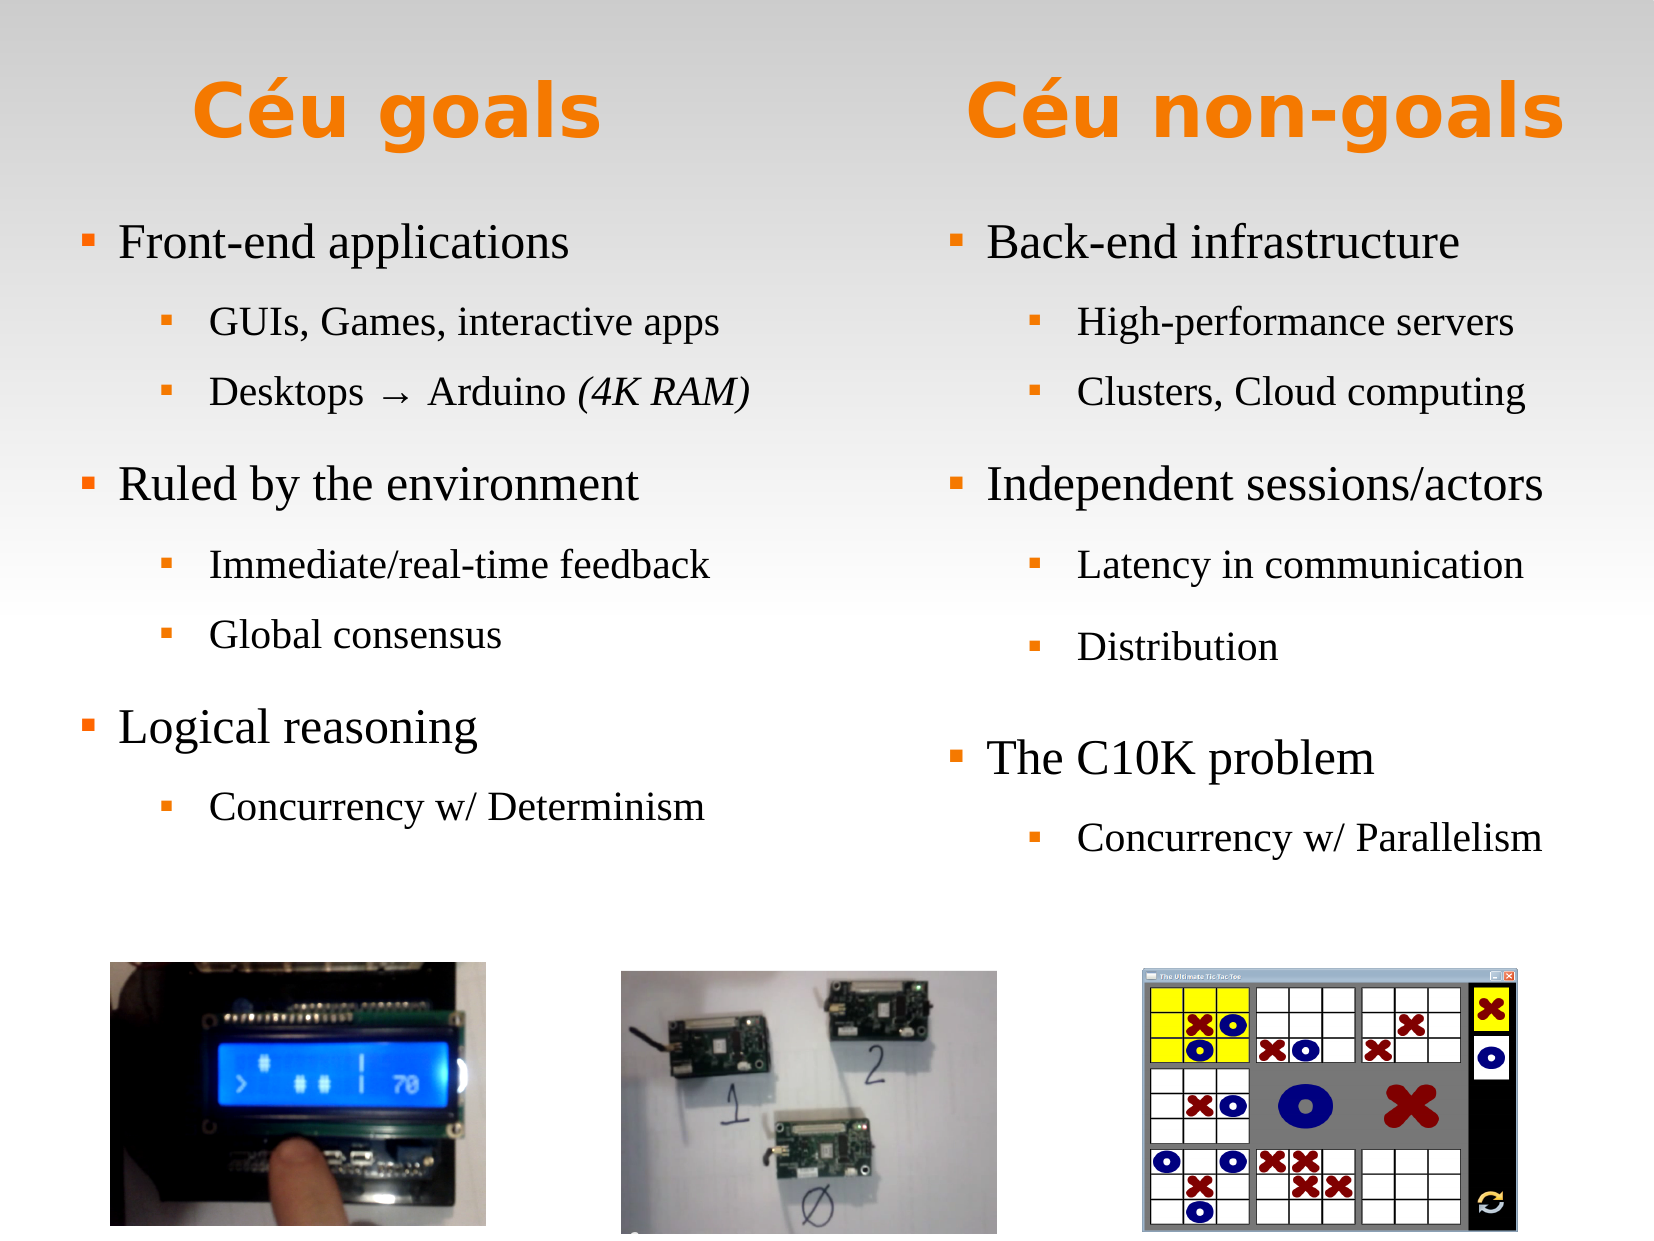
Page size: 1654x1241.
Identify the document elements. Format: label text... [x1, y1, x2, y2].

title Céu non-goals [950, 7, 1581, 213]
list Front-end applications GUIs, Games, interactive apps Desktops → Arduino (4K RAM) Ruled by the environment Immediate/real-time feedback Global consensus Logical reasoning Concurrency w/ Determinism [0, 213, 818, 1033]
picture [1142, 968, 1518, 1232]
picture [110, 962, 486, 1226]
picture [621, 970, 997, 1234]
list Back-end infrastructure High-performance servers Clusters, Cloud computing Independent sessions/actors Latency in communication Distribution The C10K problem Concurrency w/ Parallelism [860, 213, 1654, 1033]
title Céu goals [82, 7, 713, 215]
